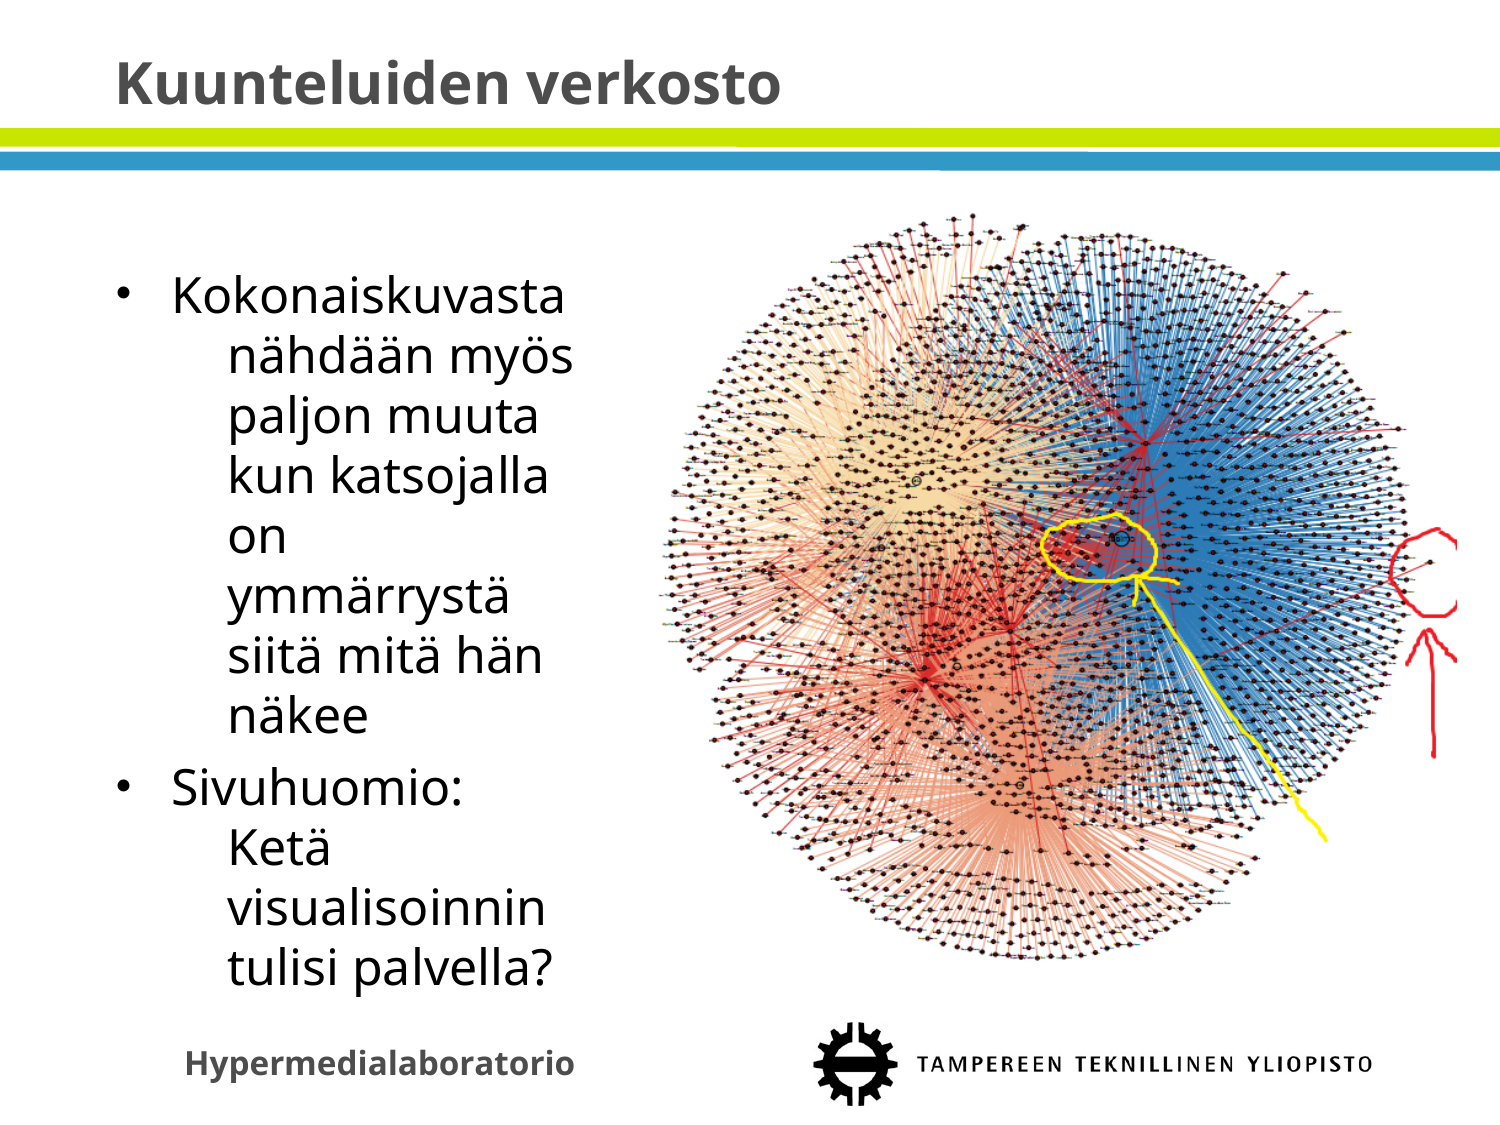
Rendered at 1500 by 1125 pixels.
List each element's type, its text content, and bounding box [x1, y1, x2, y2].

picture [649, 206, 1457, 972]
title Kuunteluiden verkosto [100, 3, 1100, 159]
picture [813, 1022, 1377, 1106]
list Kokonaiskuvasta nähdään myös paljon muuta kun katsojalla on ymmärrystä siitä mitä hän näkee Sivuhuomio: Ketä visualisoinnin tulisi palvella? [100, 255, 591, 1012]
